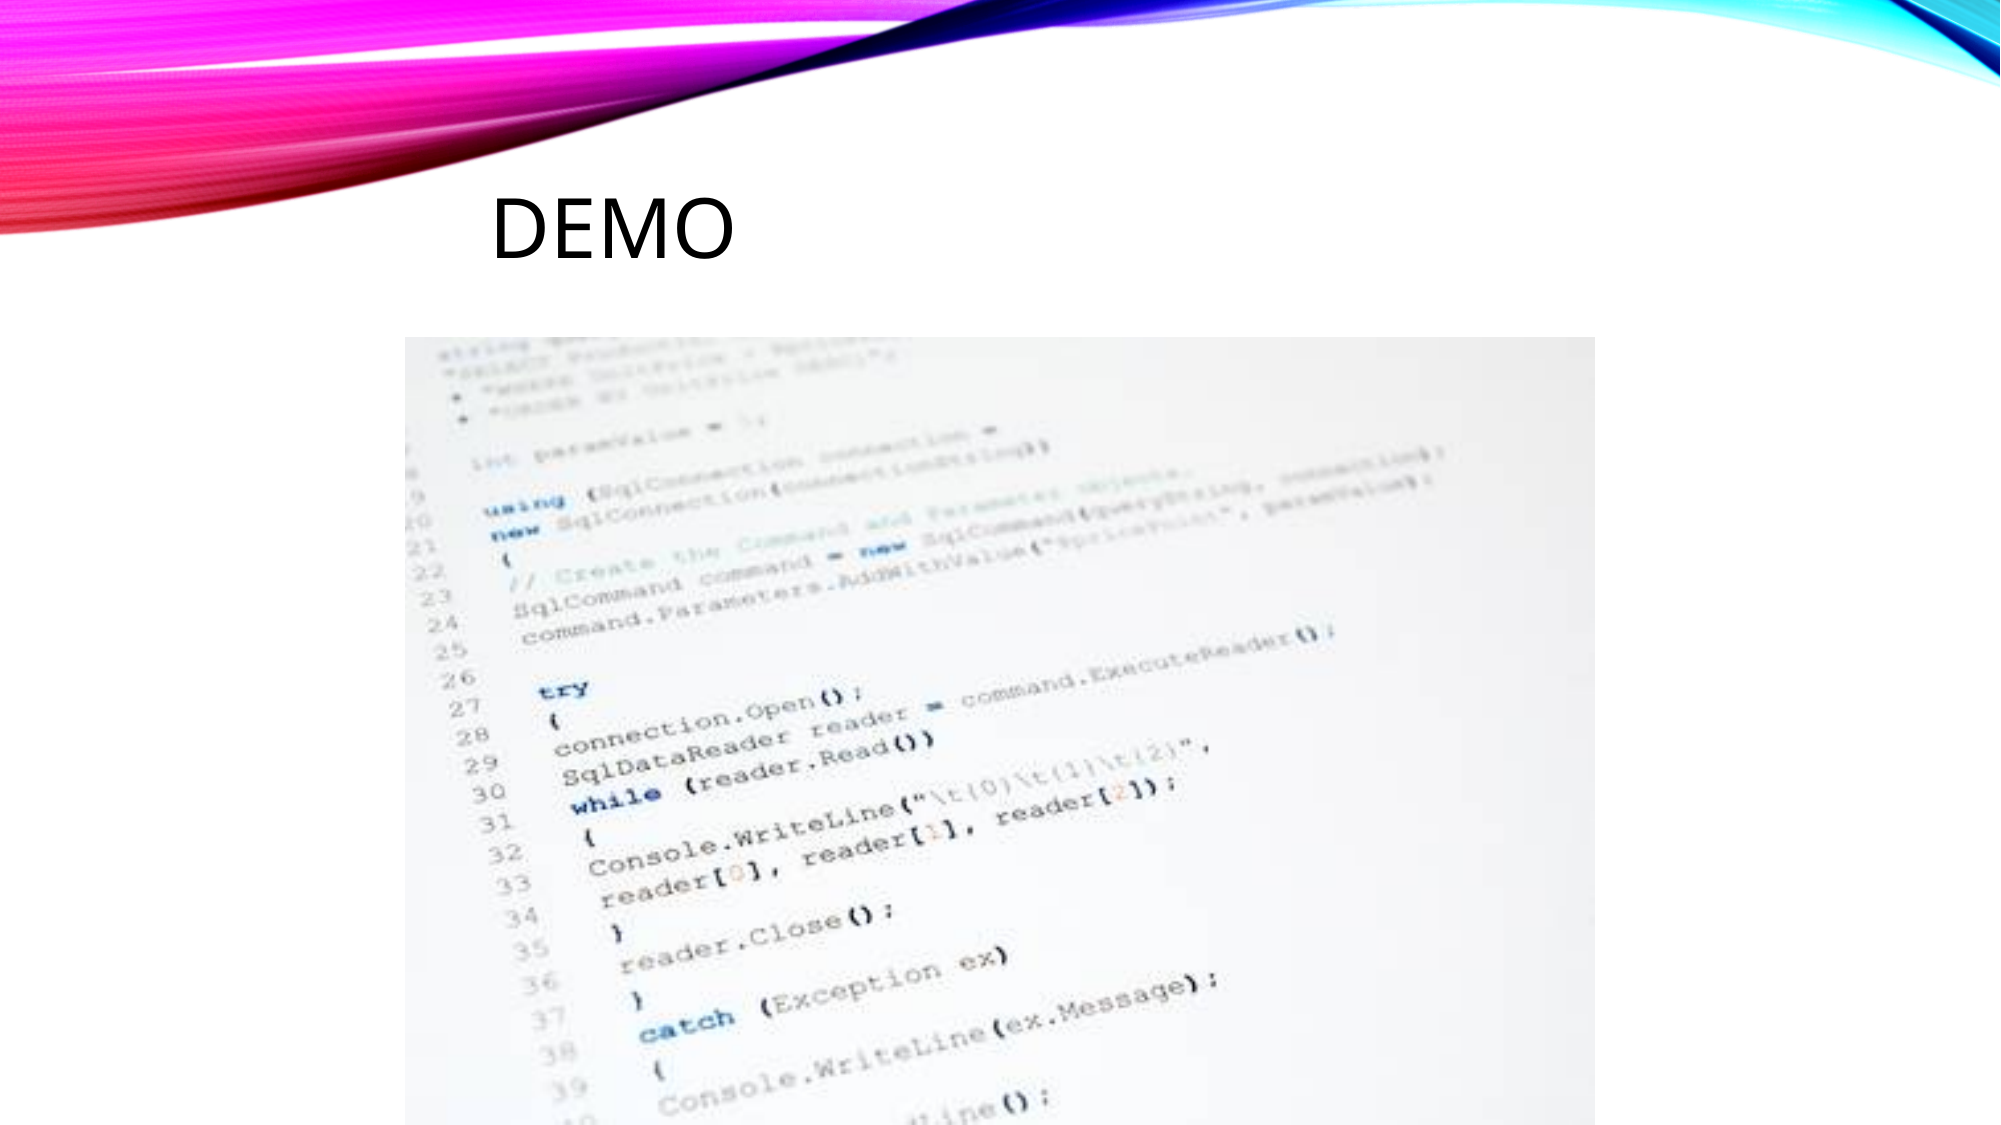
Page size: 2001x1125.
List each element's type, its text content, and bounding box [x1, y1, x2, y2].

title DEMO [474, 125, 1888, 338]
picture [405, 337, 1595, 1125]
